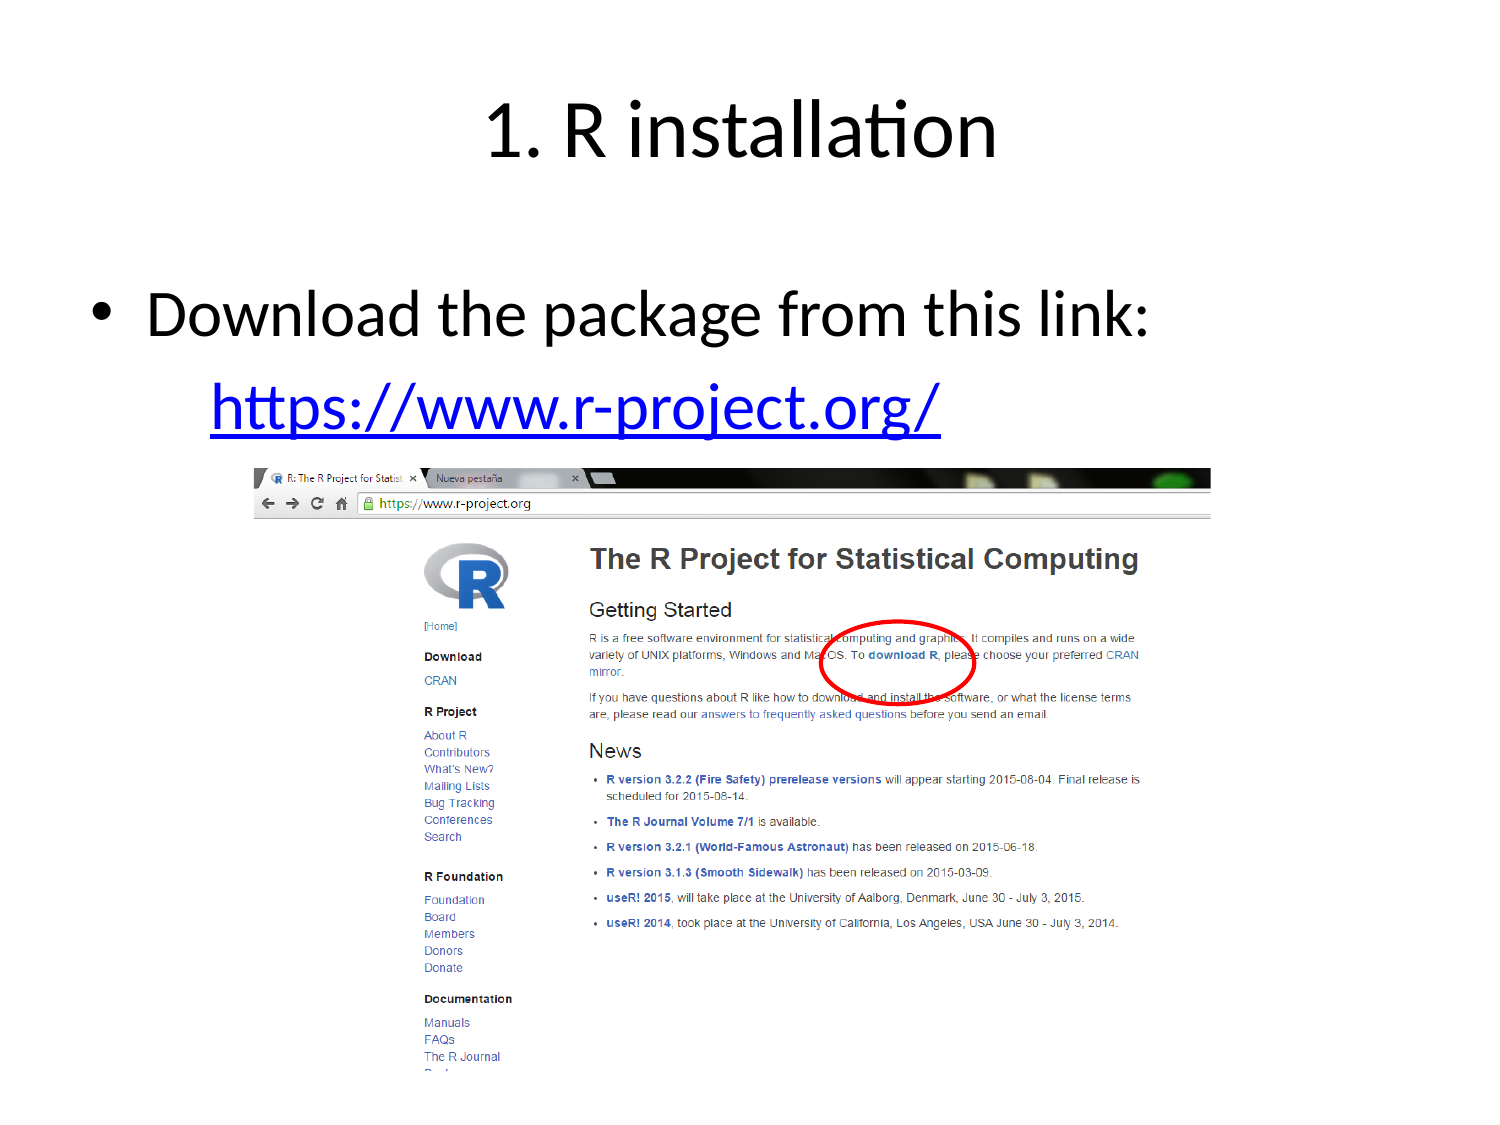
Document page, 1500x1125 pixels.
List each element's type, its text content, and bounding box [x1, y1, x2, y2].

list Download the package from this link: https://www.r-project.org/ [75, 262, 1425, 1005]
text_box 1. R installation [396, 0, 1104, 423]
picture [253, 468, 1211, 1071]
